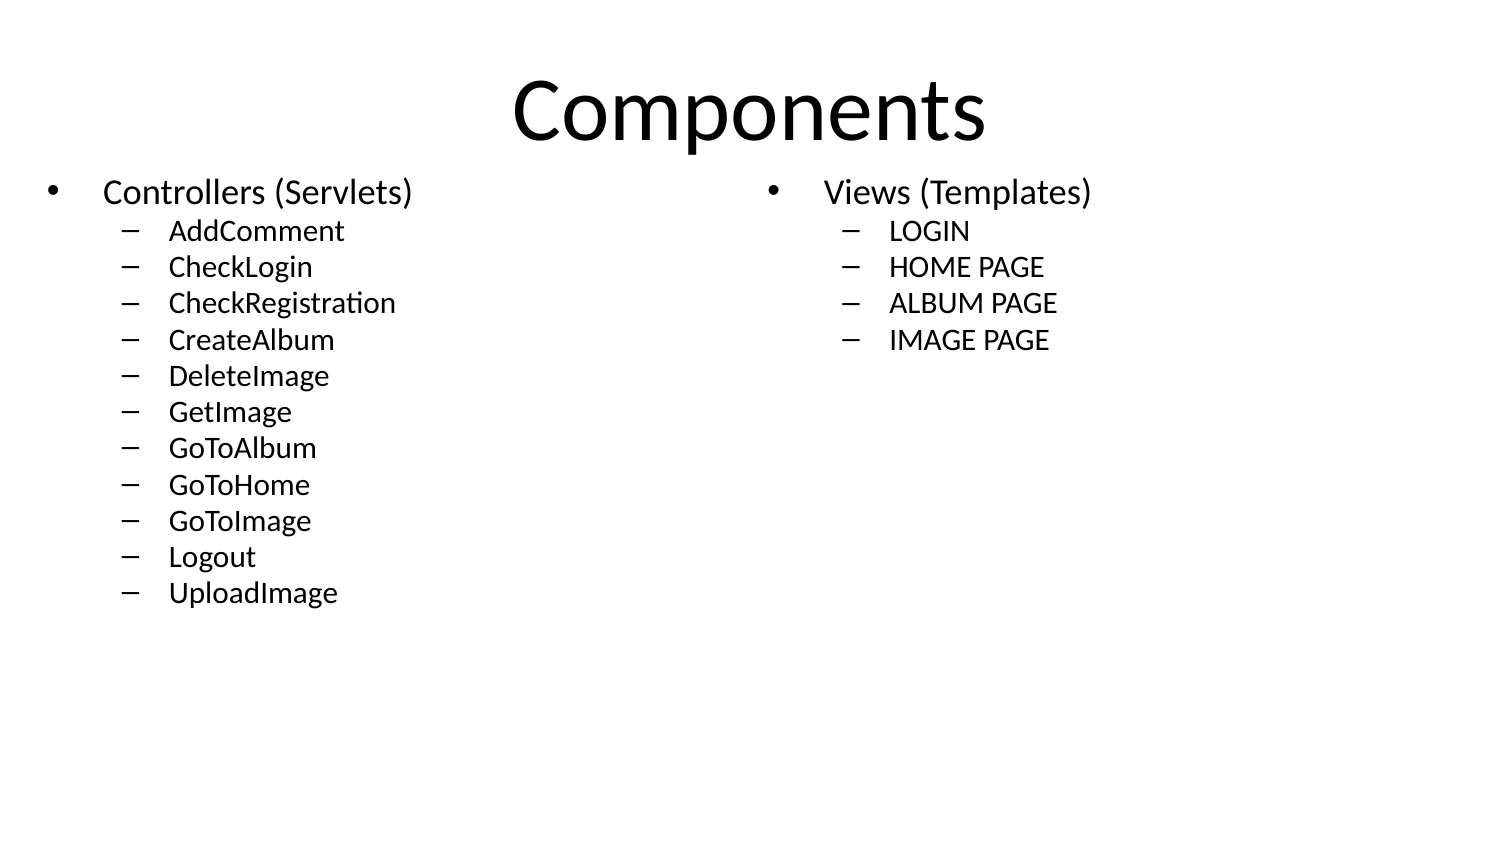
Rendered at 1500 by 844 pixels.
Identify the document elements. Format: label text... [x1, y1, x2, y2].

list Controllers (Servlets) AddComment CheckLogin CheckRegistration CreateAlbum DeleteImage GetImage GoToAlbum GoToHome GoToImage Logout UploadImage [31, 169, 740, 726]
title Components [75, 33, 1425, 175]
list Views (Templates) LOGIN HOME PAGE ALBUM PAGE IMAGE PAGE [752, 169, 1461, 726]
